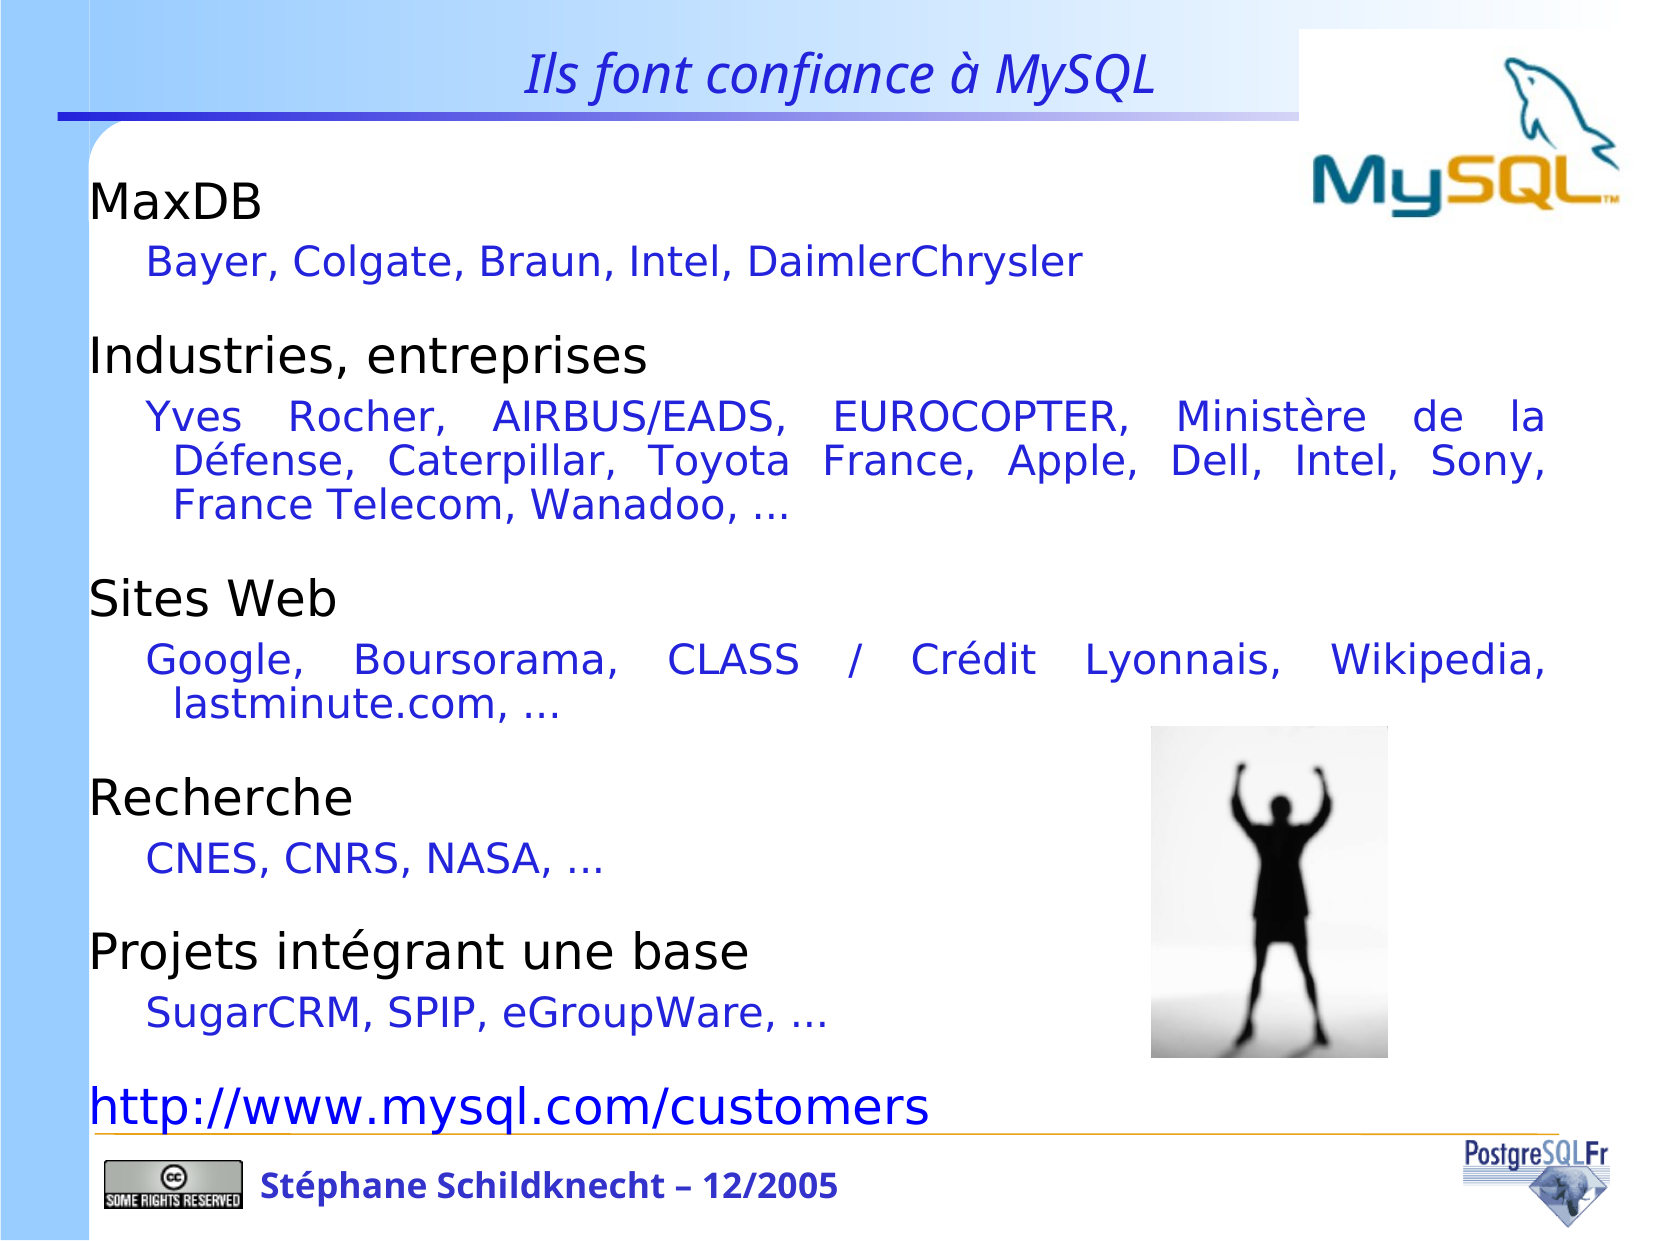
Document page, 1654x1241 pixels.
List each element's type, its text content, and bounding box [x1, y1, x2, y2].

picture [104, 1160, 243, 1209]
list MaxDB Bayer, Colgate, Braun, Intel, DaimlerChrysler Industries, entreprises Yves Rocher, AIRBUS/EADS, EUROCOPTER, Ministère de la Défense, Caterpillar, Toyota France, Apple, Dell, Intel, Sony, France Telecom, Wanadoo, ... Sites Web Google, Boursorama, CLASS / Crédit Lyonnais, Wikipedia, lastminute.com, ... Recherche CNES, CNRS, NASA, ... Projets intégrant une base SugarCRM, SPIP, eGroupWare, ... http://www.mysql.com/customers [88, 177, 1547, 1140]
title Ils font confiance à MySQL [383, 0, 1300, 148]
picture [1299, 29, 1635, 237]
picture [1462, 1139, 1610, 1228]
picture [1151, 726, 1388, 1058]
